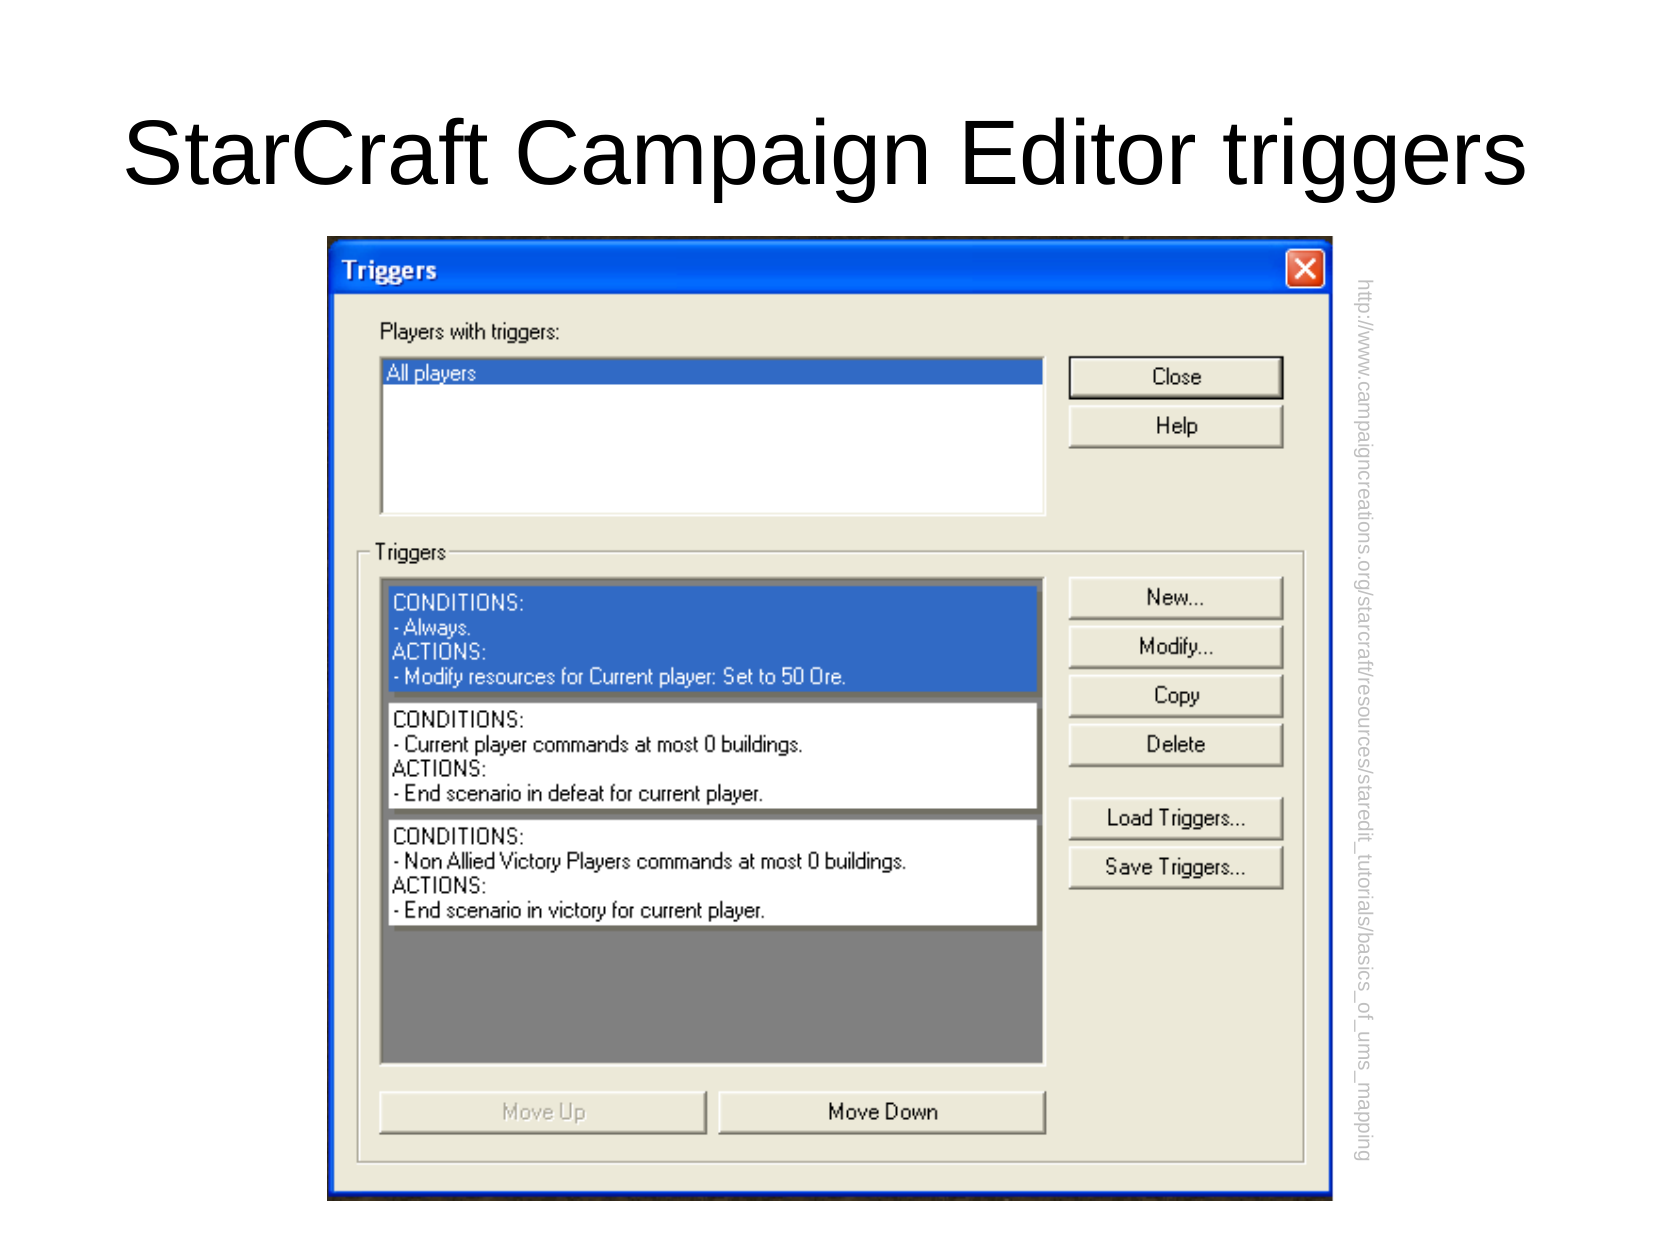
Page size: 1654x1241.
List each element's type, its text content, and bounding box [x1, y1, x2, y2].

text_box http://www.campaigncreations.org/starcraft/resources/staredit_tutorials/basics_of_ums_mapping [1346, 264, 1385, 1182]
title StarCraft Campaign Editor triggers [82, 49, 1571, 257]
picture [327, 236, 1335, 1201]
